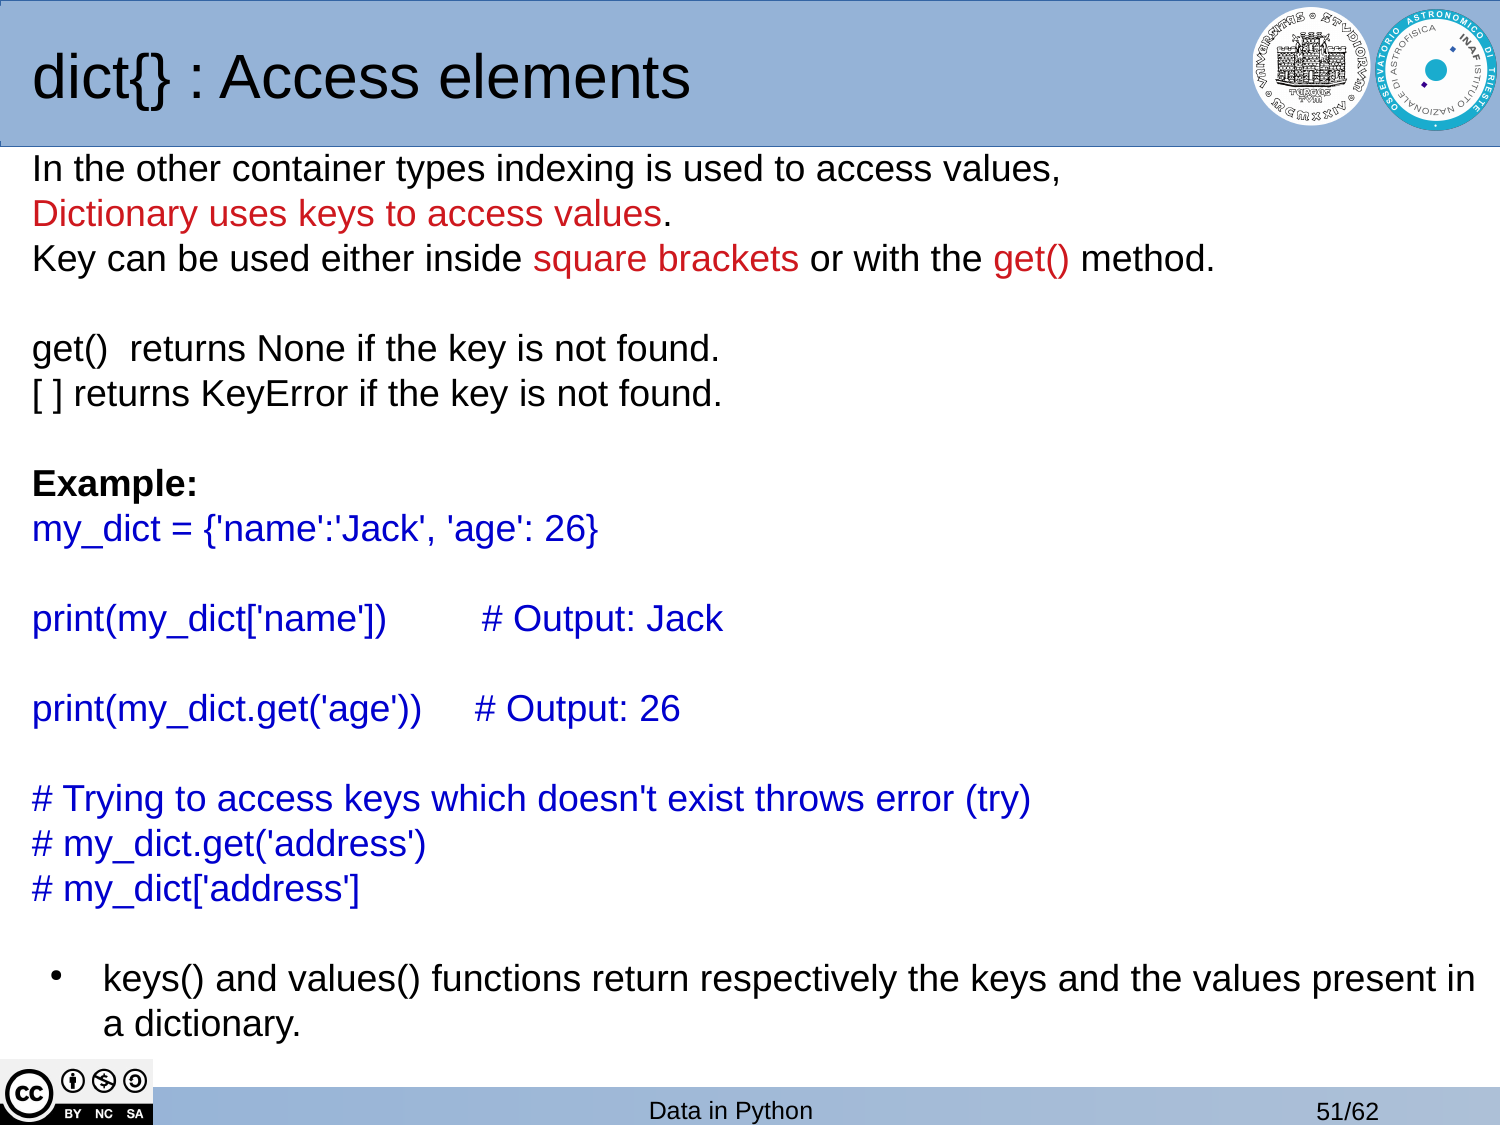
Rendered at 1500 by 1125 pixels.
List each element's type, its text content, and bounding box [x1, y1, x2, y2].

text_box dict{} : Access elements [0, 5, 1253, 141]
picture [0, 1059, 153, 1125]
picture [1253, 0, 1500, 156]
list In the other container types indexing is used to access values, Dictionary uses keys to access values. Key can be used either inside square brackets or with the get() method. get() returns None if the key is not found. [ ] returns KeyError if the key is not found. Example: my_dict = {'name':'Jack', 'age': 26} print(my_dict['name']) # Output: Jack print(my_dict.get('age')) # Output: 26 # Trying to access keys which doesn't exist throws error (try) # my_dict.get('address') # my_dict['address'] keys() and values() functions return respectively the keys and the values present in a dictionary. [17, 136, 1494, 1049]
